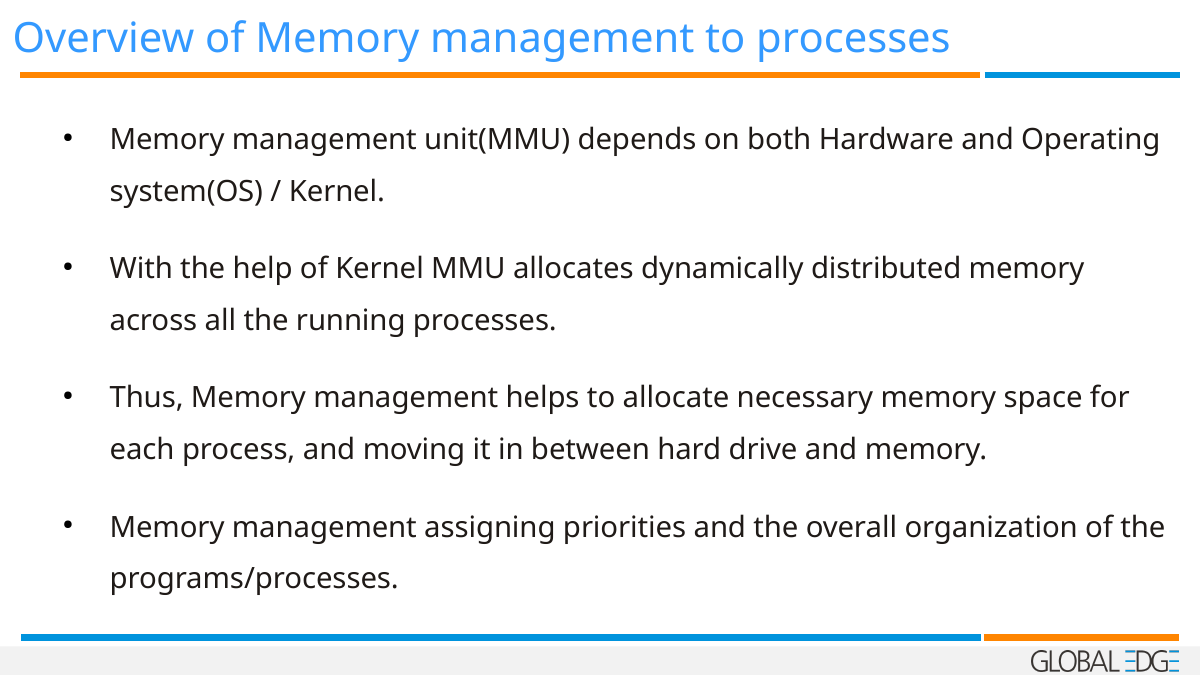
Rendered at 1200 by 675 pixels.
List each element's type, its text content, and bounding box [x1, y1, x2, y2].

list Memory management unit(MMU) depends on both Hardware and Operating system(OS) / Kernel. With the help of Kernel MMU allocates dynamically distributed memory across all the running processes. Thus, Memory management helps to allocate necessary memory space for each process, and moving it in between hard drive and memory. Memory management assigning priorities and the overall organization of the programs/processes. [47, 106, 1173, 603]
picture [1031, 650, 1179, 672]
title Overview of Memory management to processes [12, 9, 1088, 63]
